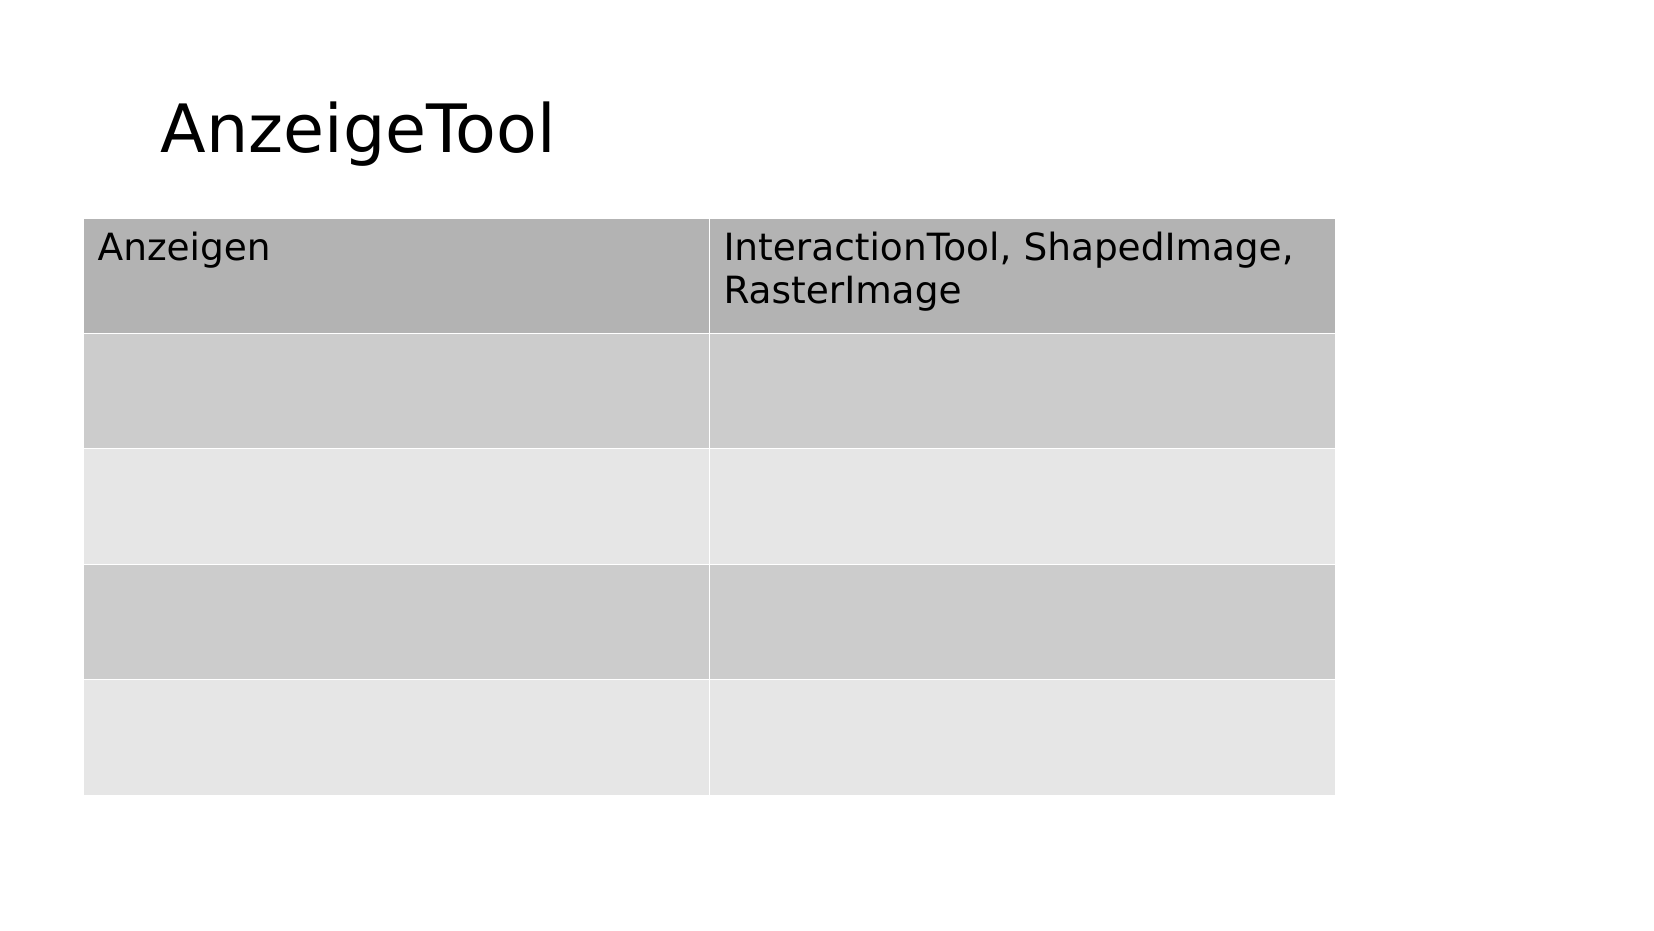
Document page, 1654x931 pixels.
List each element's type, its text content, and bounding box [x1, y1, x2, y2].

table_cell [710, 680, 1335, 795]
table_cell [84, 680, 709, 795]
table_cell [84, 334, 709, 448]
table_cell [710, 565, 1335, 679]
table_header Anzeigen [84, 219, 709, 333]
list AnzeigeTool [90, 90, 787, 210]
table_header InteractionTool, ShapedImage, RasterImage [710, 219, 1335, 333]
table_cell [84, 449, 709, 564]
table_cell [84, 565, 709, 679]
table_cell [710, 449, 1335, 564]
table_cell [710, 334, 1335, 448]
